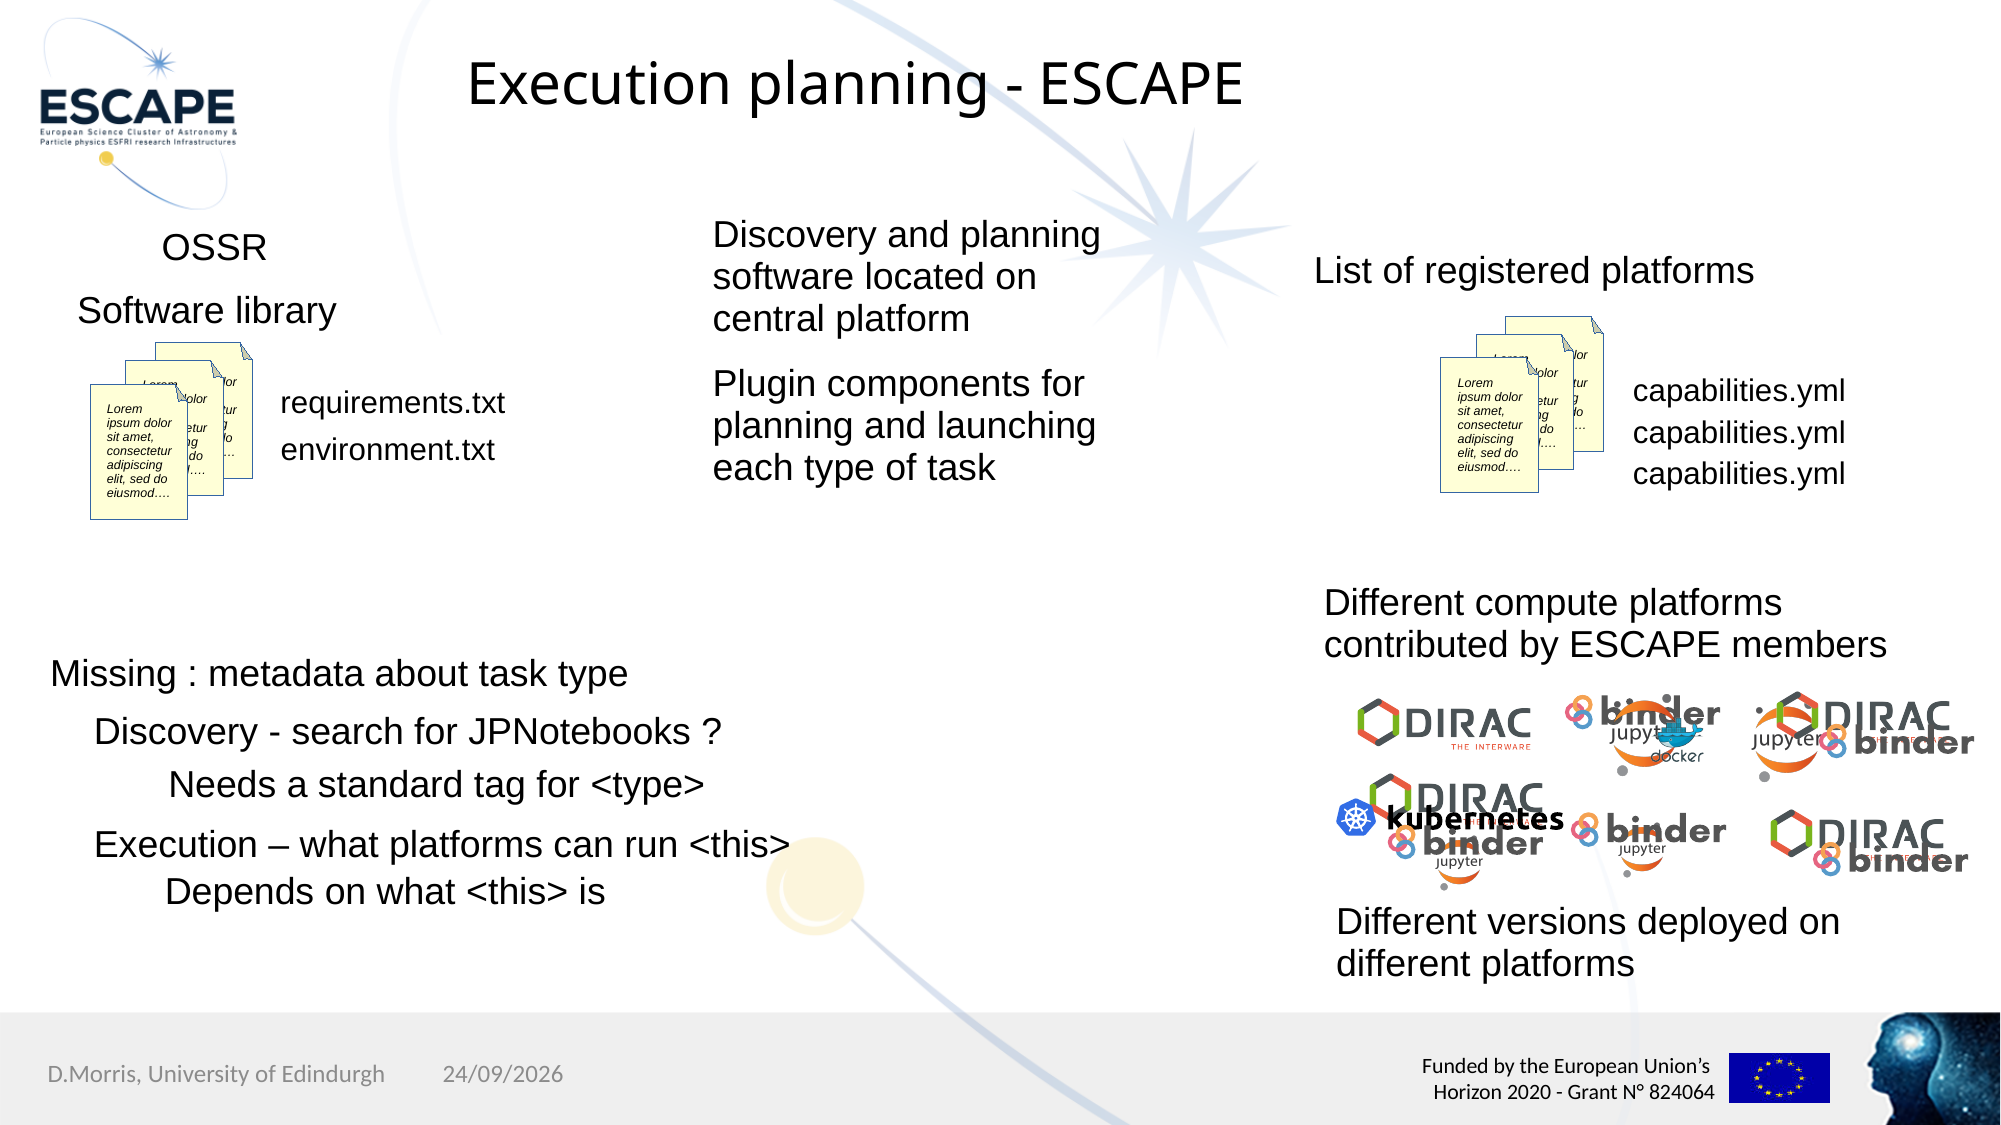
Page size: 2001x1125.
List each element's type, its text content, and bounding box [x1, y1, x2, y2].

text_box environment.txt [265, 425, 585, 483]
text_box [190, 485, 224, 496]
text_box Lorem ipsum dolor sit amet, consectetur adipiscing elit, sed do eiusmod…. [1442, 368, 1541, 482]
text_box Plugin components for planning and launching each type of task [697, 355, 1112, 497]
text_box [1576, 441, 1604, 452]
text_box capabilities.yml [1618, 366, 1937, 407]
text_box Lorem ipsum dolor sit amet, consectetur adipiscing elit, sed do eiusmod…. [127, 371, 226, 485]
text_box Depends on what <this> is [150, 863, 626, 922]
text_box Software library [62, 282, 353, 340]
text_box [1541, 459, 1574, 470]
text_box [1440, 316, 1599, 493]
text_box OSSR [142, 219, 288, 277]
text_box Execution – what platforms can run <this> [79, 815, 807, 875]
text_box Lorem ipsum dolor sit amet, consectetur adipiscing elit, sed do eiusmod…. [1478, 344, 1576, 459]
picture [0, 0, 2001, 1125]
slide_number 19/04/2021 [427, 1042, 684, 1103]
text_box Discovery - search for JPNotebooks ? [79, 703, 738, 762]
text_box Discovery and planning software located on central platform [697, 206, 1117, 348]
text_box Lorem ipsum dolor sit amet, consectetur adipiscing elit, sed do eiusmod…. [92, 394, 190, 509]
text_box requirements.txt [265, 377, 585, 425]
text_box Different versions deployed on different platforms [1321, 893, 1867, 993]
text_box [226, 467, 253, 479]
text_box Needs a standard tag for <type> [153, 755, 721, 815]
title Execution planning - ESCAPE [450, 11, 1647, 150]
text_box capabilities.yml [1618, 448, 1937, 506]
text_box Lorem ipsum dolor sit amet, consectetur adipiscing elit, sed do eiusmod…. [157, 353, 255, 467]
text_box [90, 342, 248, 520]
text_box List of registered platforms [1299, 242, 1893, 299]
text_box capabilities.yml [1618, 407, 1937, 448]
text_box Missing : metadata about task type [35, 644, 665, 703]
text_box Lorem ipsum dolor sit amet, consectetur adipiscing elit, sed do eiusmod…. [1507, 327, 1606, 441]
footer D.Morris, University of Edindurgh [32, 1042, 414, 1103]
text_box Different compute platforms contributed by ESCAPE members [1308, 574, 1903, 674]
